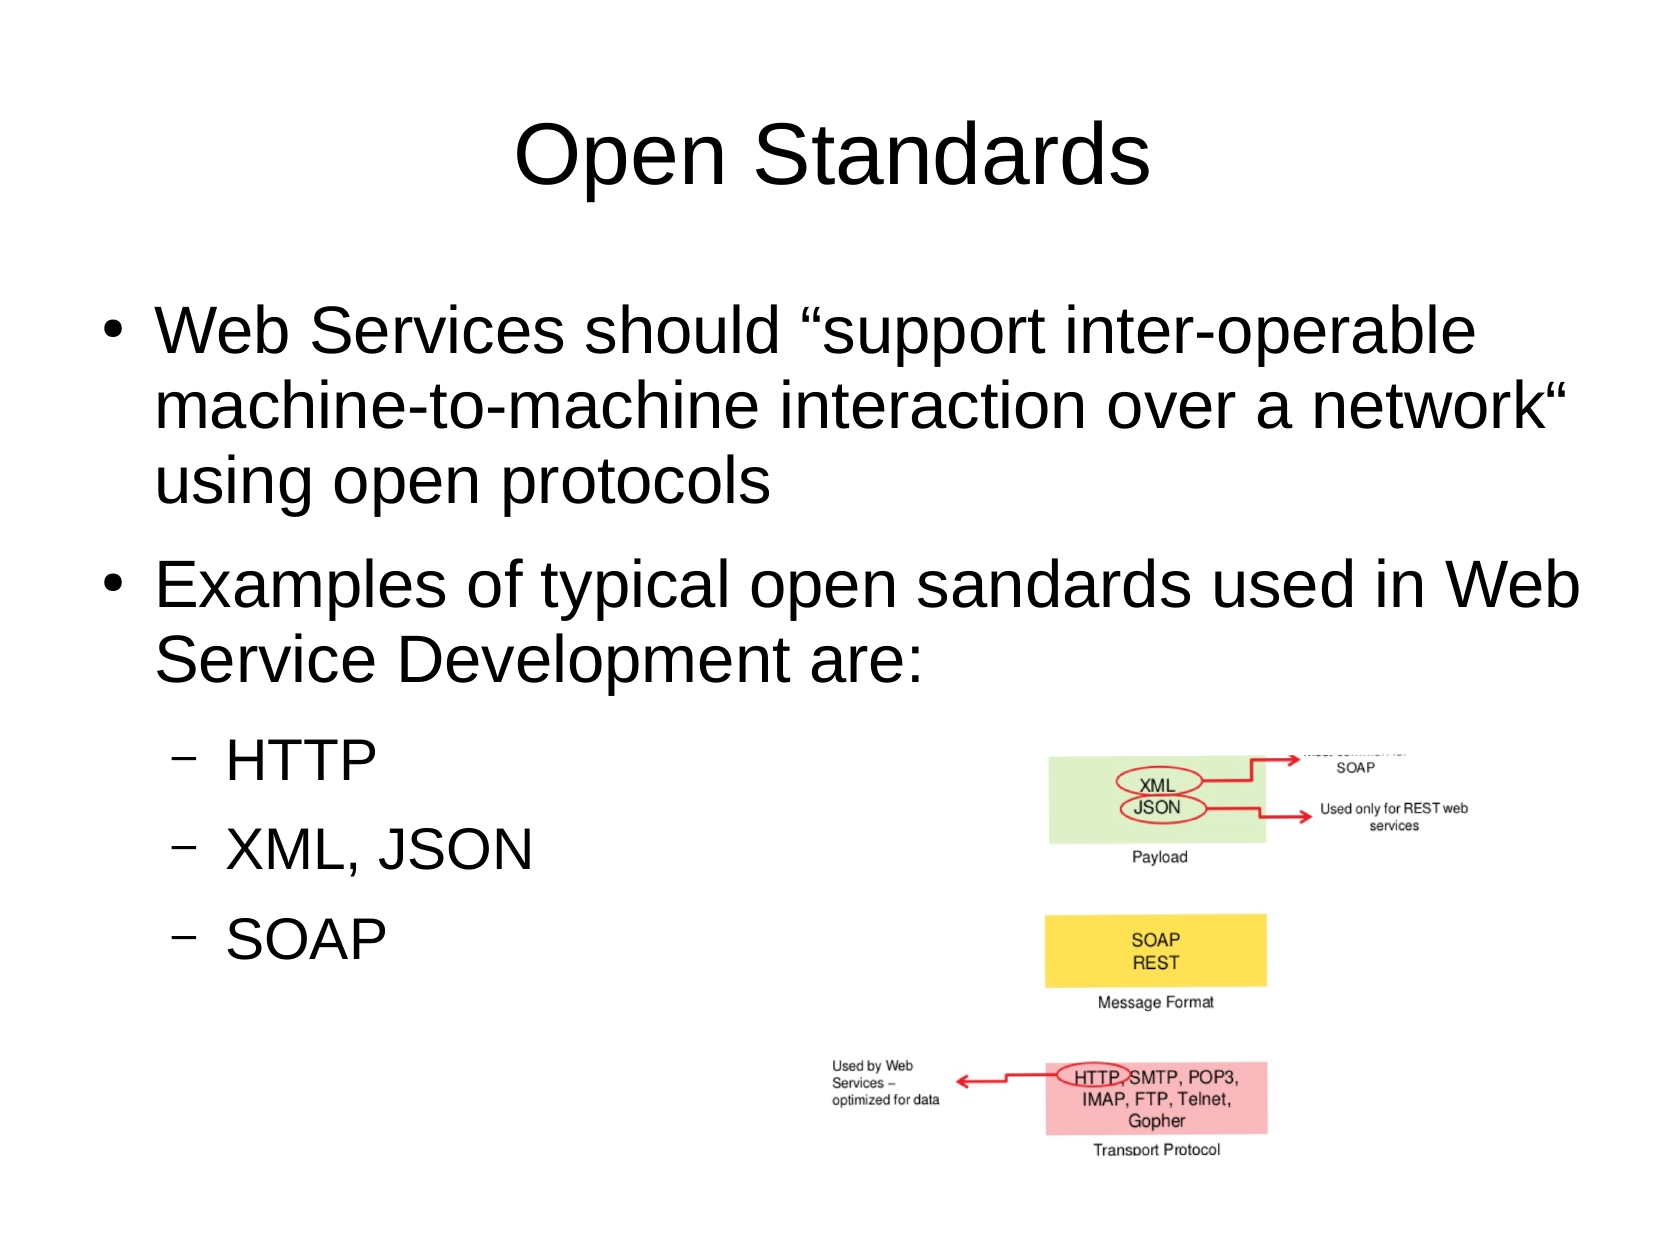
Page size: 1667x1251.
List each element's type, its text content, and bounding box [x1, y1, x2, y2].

title Open Standards [83, 49, 1584, 259]
list Web Services should “support inter-operable machine-to-machine interaction over a network“ using open protocols Examples of typical open sandards used in Web Service Development are: HTTP XML, JSON SOAP [83, 292, 1584, 1018]
picture [814, 754, 1476, 1158]
